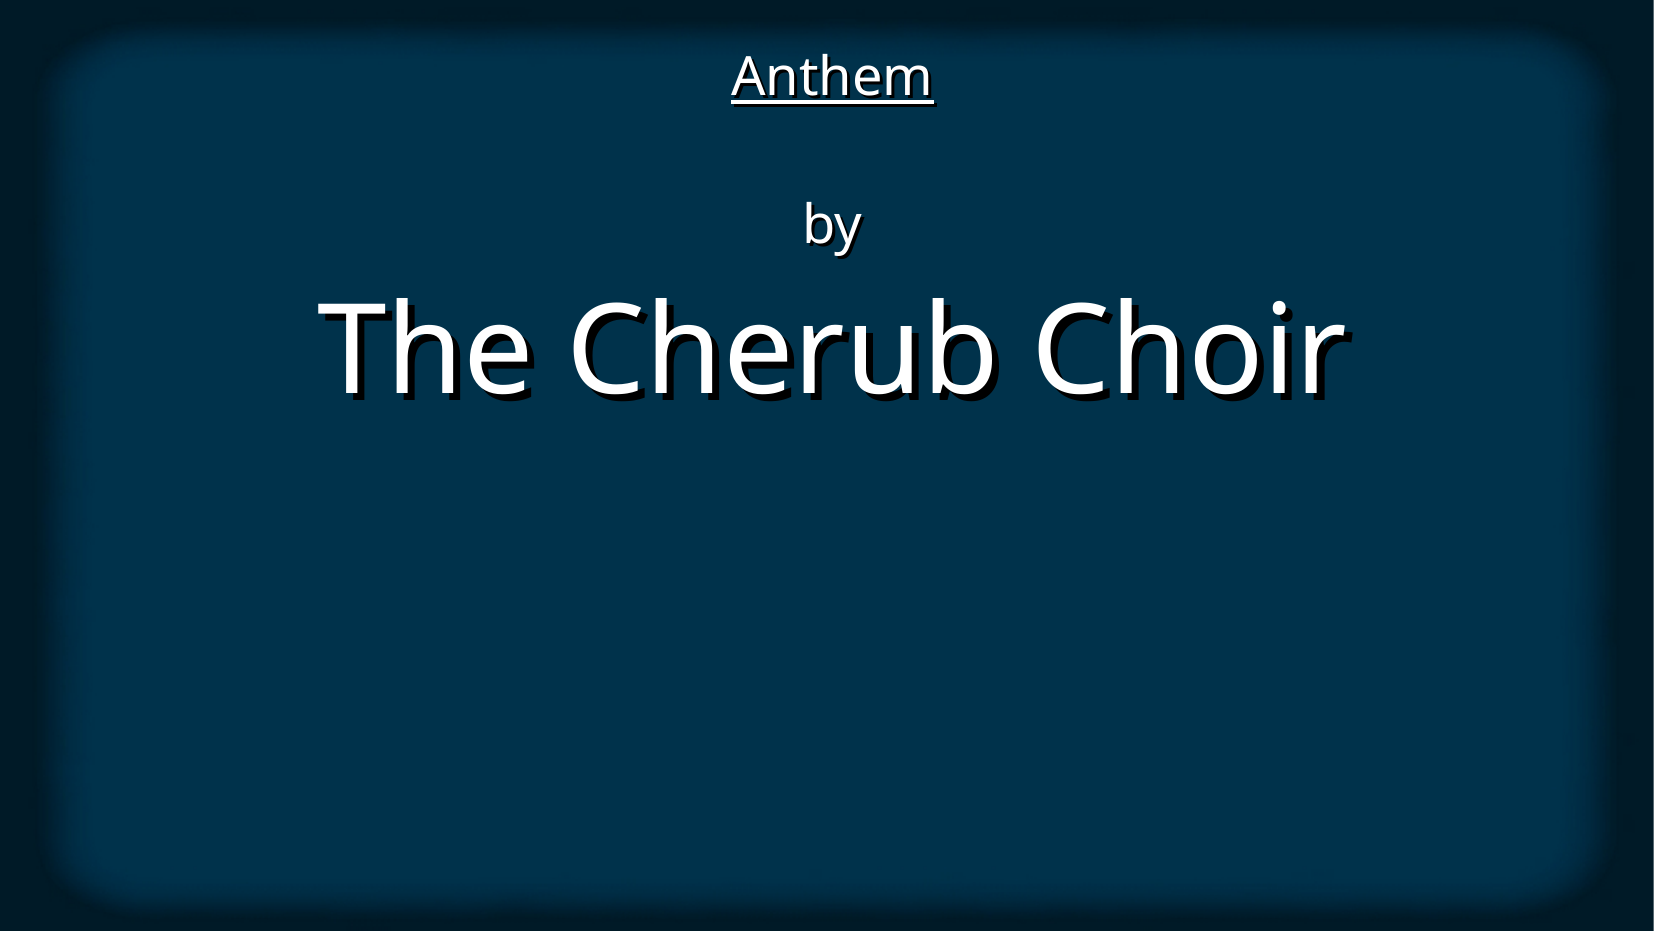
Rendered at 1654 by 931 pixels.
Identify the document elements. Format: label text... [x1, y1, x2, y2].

text_box Anthem by The Cherub Choir [120, 30, 1546, 412]
picture [0, 0, 1654, 931]
